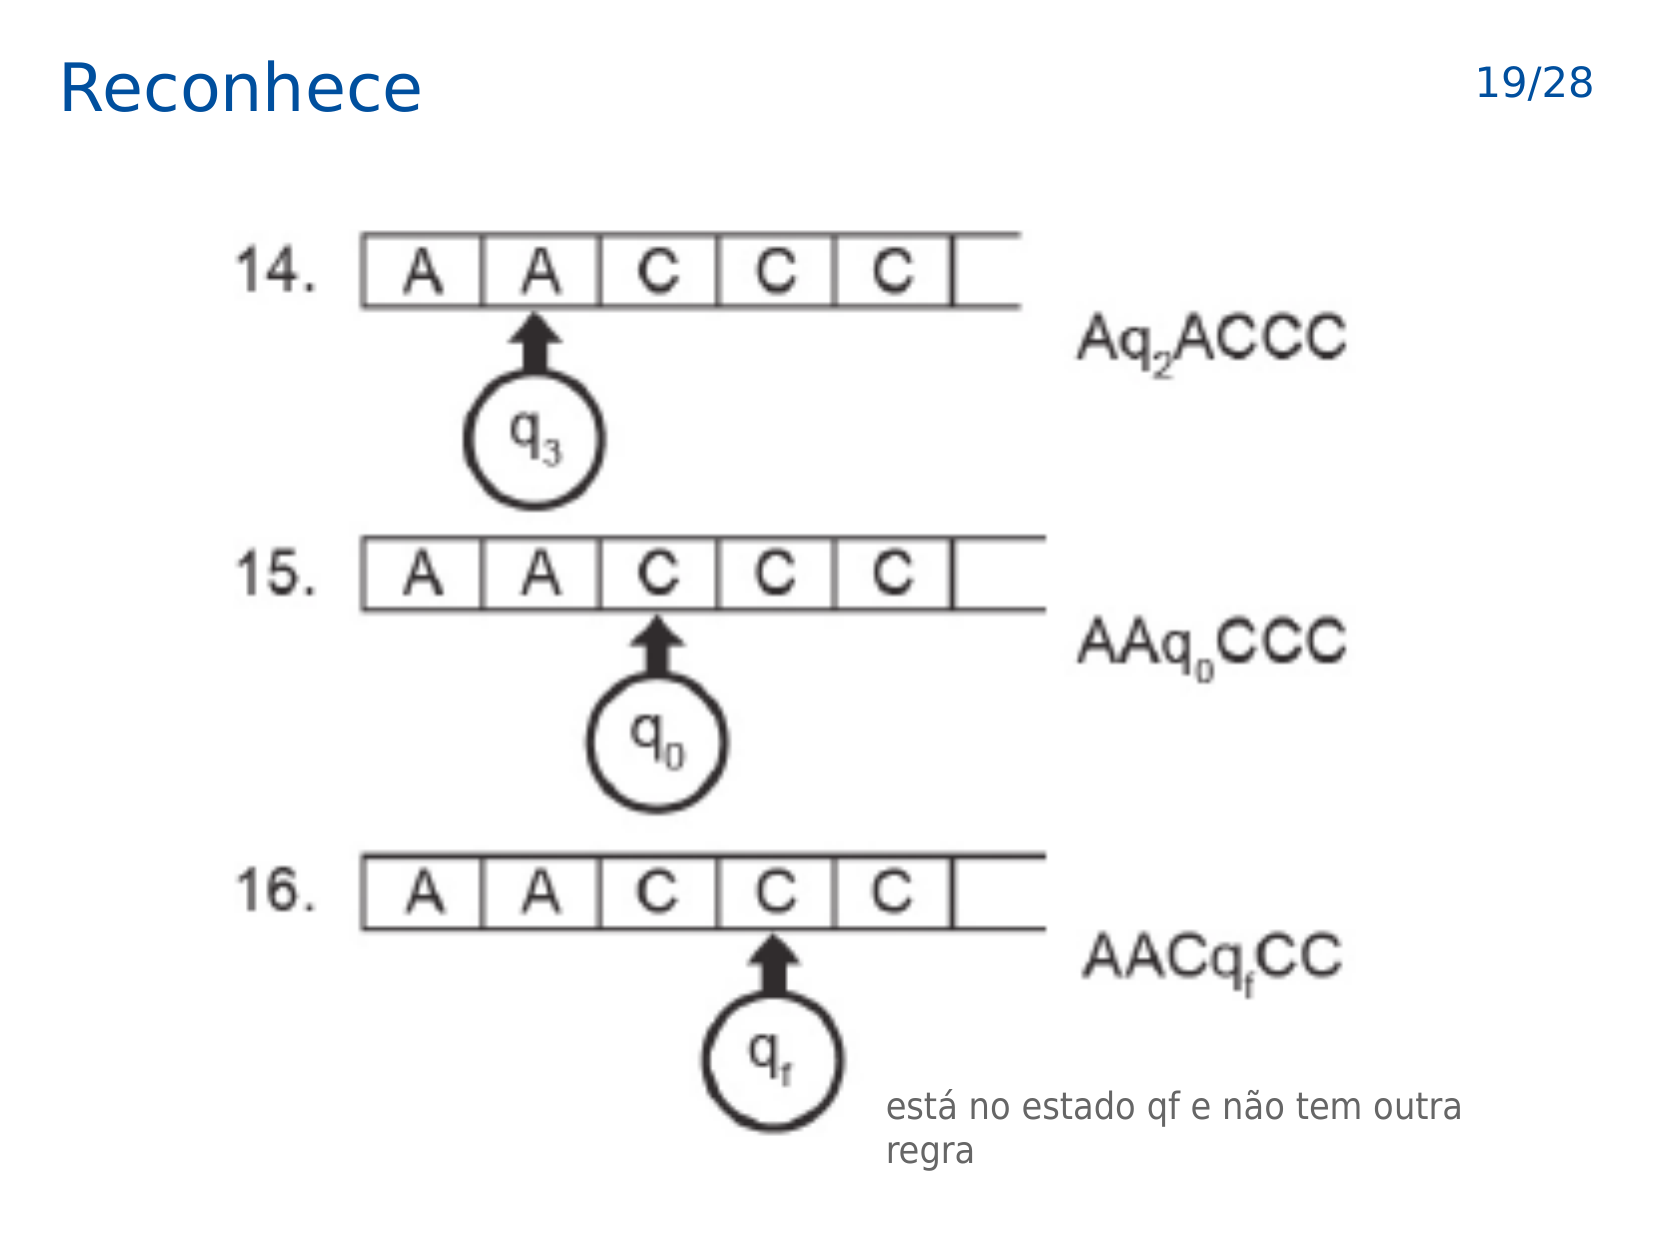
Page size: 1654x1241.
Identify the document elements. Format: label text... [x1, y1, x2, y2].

text_box está no estado qf e não tem outra regra [871, 1077, 1521, 1180]
title Reconhece [59, 29, 1625, 148]
picture [233, 229, 1359, 1152]
